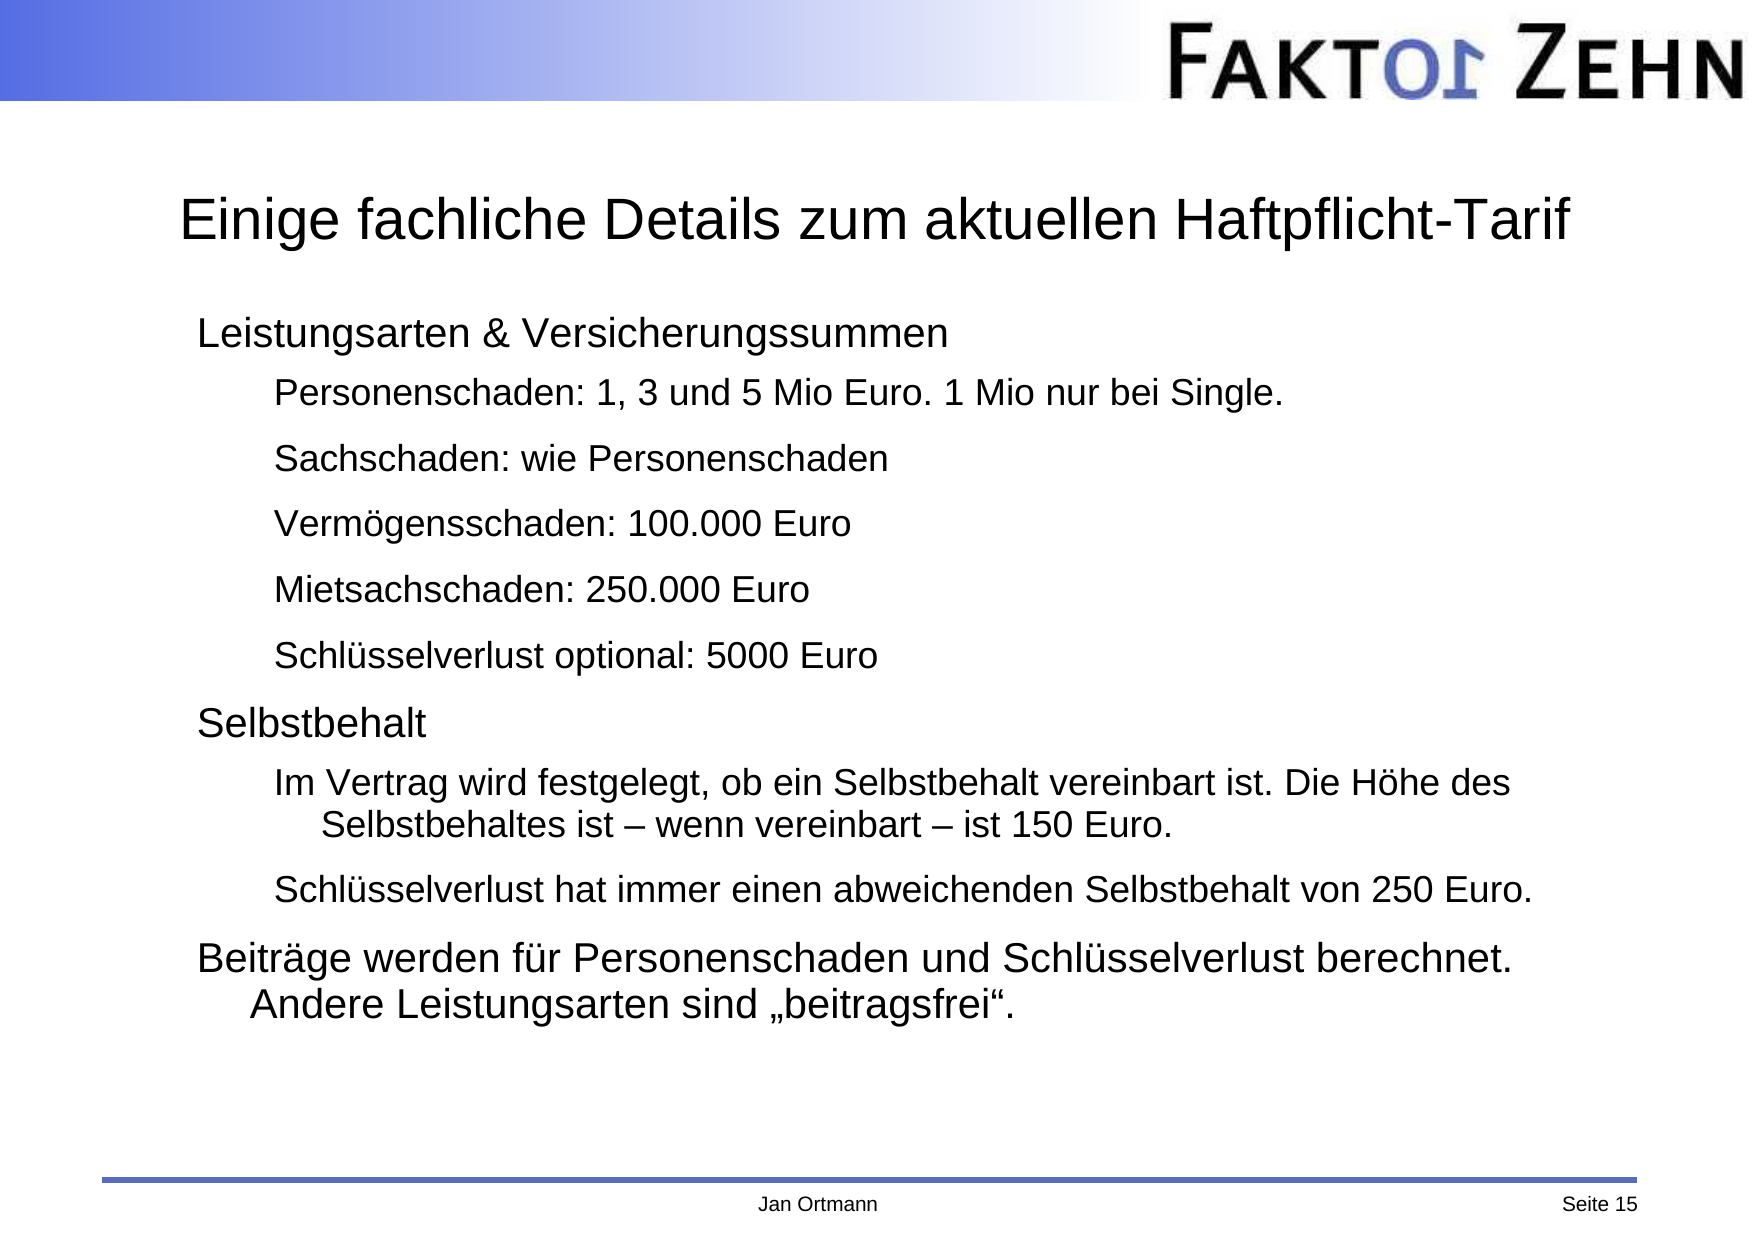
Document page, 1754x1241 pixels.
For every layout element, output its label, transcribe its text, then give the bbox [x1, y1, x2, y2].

list Leistungsarten & Versicherungssummen Personenschaden: 1, 3 und 5 Mio Euro. 1 Mio nur bei Single. Sachschaden: wie Personenschaden Vermögensschaden: 100.000 Euro Mietsachschaden: 250.000 Euro Schlüsselverlust optional: 5000 Euro Selbstbehalt Im Vertrag wird festgelegt, ob ein Selbstbehalt vereinbart ist. Die Höhe des Selbstbehaltes ist – wenn vereinbart – ist 150 Euro. Schlüsselverlust hat immer einen abweichenden Selbstbehalt von 250 Euro. Beiträge werden für Personenschaden und Schlüsselverlust berechnet. Andere Leistungsarten sind „beitragsfrei“. [179, 310, 1576, 1078]
title Einige fachliche Details zum aktuellen Haftpflicht-Tarif [179, 142, 1610, 296]
picture [1162, 7, 1752, 100]
